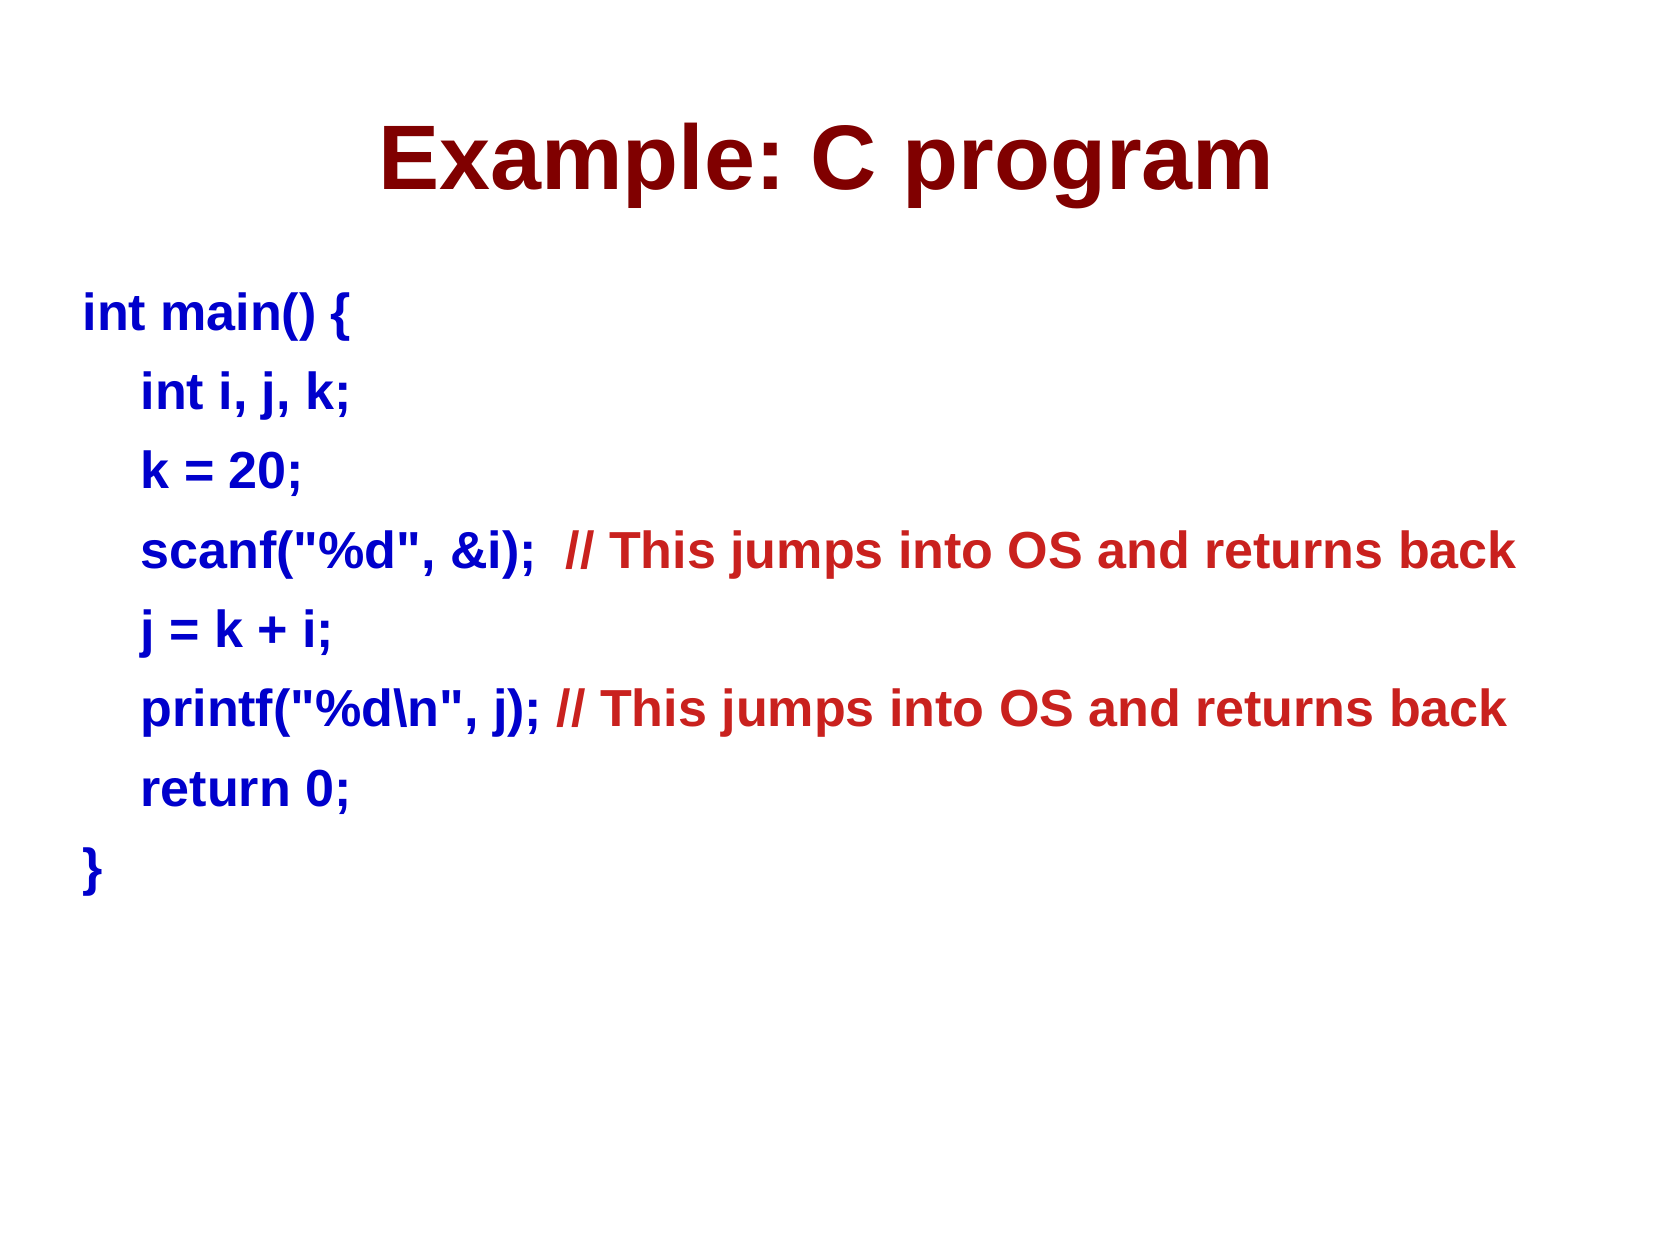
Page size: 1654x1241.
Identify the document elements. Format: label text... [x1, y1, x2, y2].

title Example: C program [82, 49, 1571, 257]
list int main() { int i, j, k; k = 20; scanf("%d", &i); // This jumps into OS and returns back j = k + i; printf("%d\n", j); // This jumps into OS and returns back return 0; } [82, 290, 1571, 1010]
